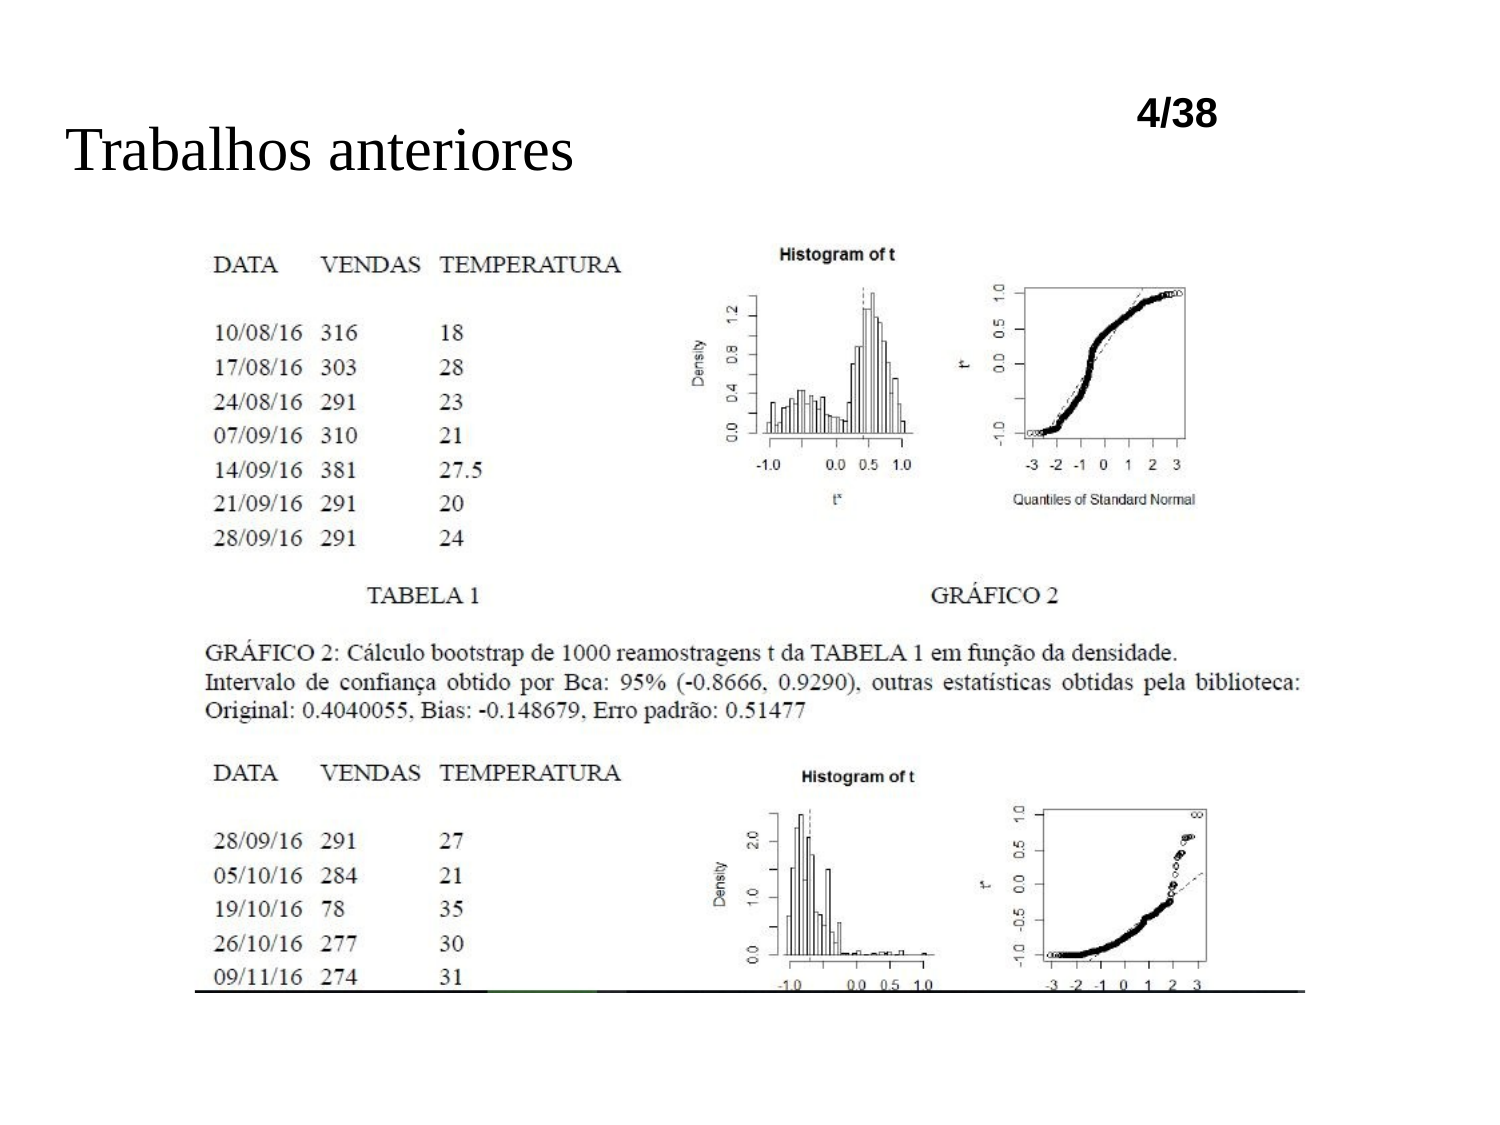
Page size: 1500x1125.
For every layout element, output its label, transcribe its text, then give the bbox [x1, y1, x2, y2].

text_box 4/38 [1122, 82, 1335, 144]
text_box [194, 223, 1306, 993]
text_box Trabalhos anteriores [51, 97, 1449, 223]
